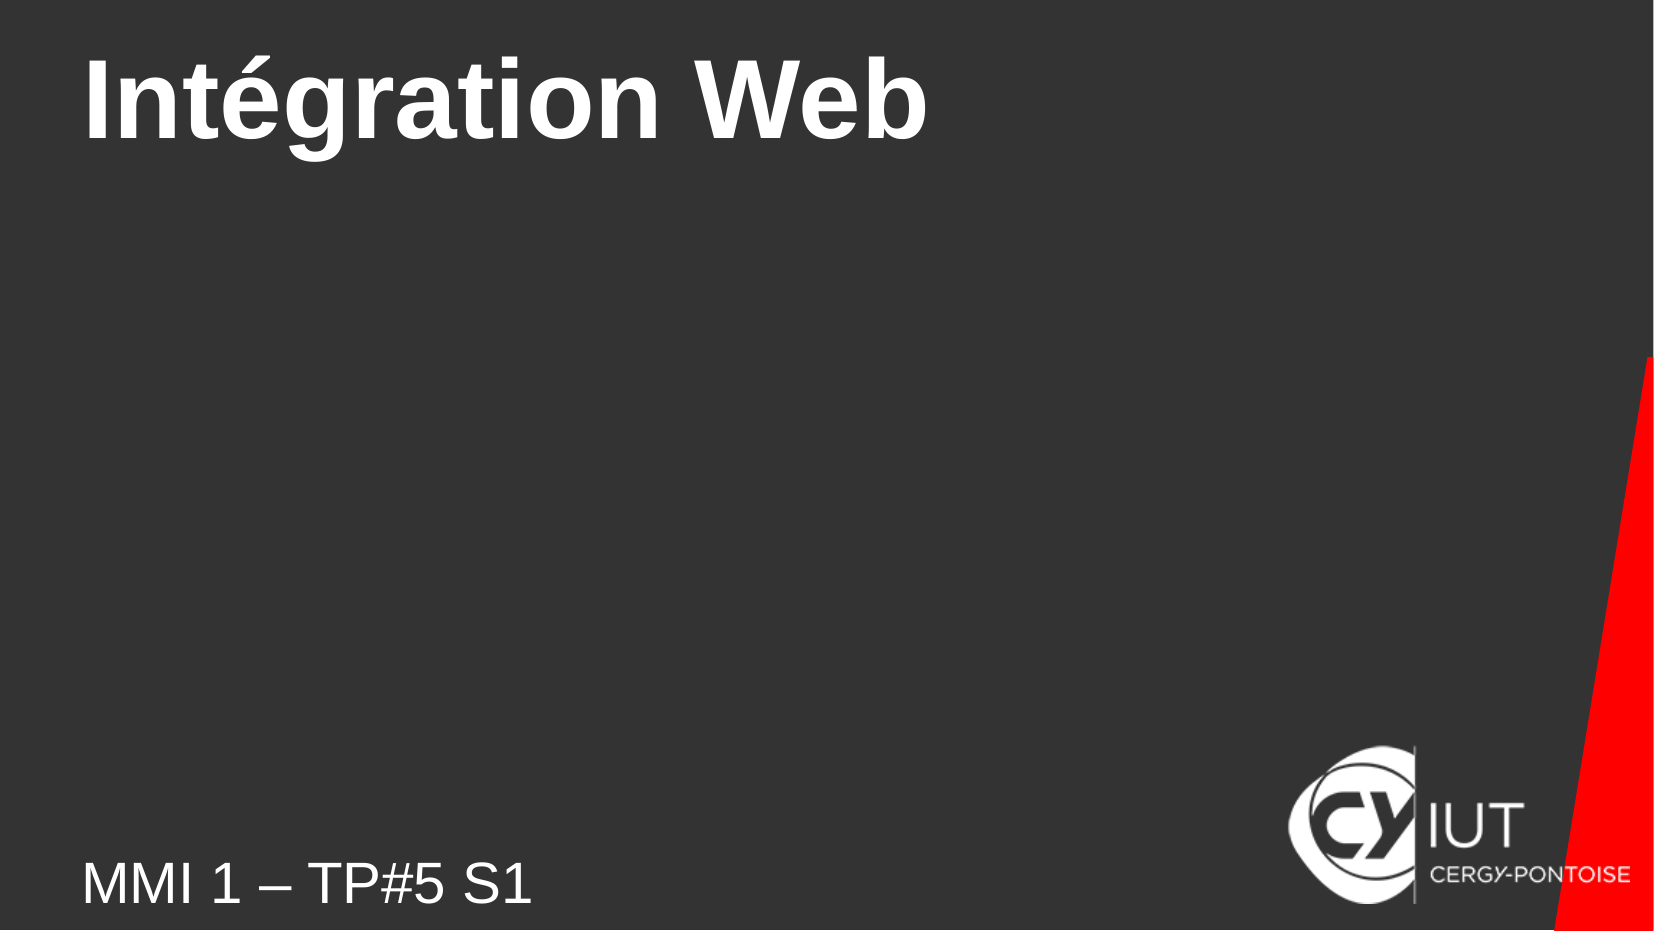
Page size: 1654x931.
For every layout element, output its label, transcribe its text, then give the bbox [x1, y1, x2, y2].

text_box [1554, 356, 1654, 931]
title MMI 1 – TP#5 S1 [81, 805, 1205, 931]
title Intégration Web [82, 36, 1571, 226]
picture [1284, 744, 1630, 904]
